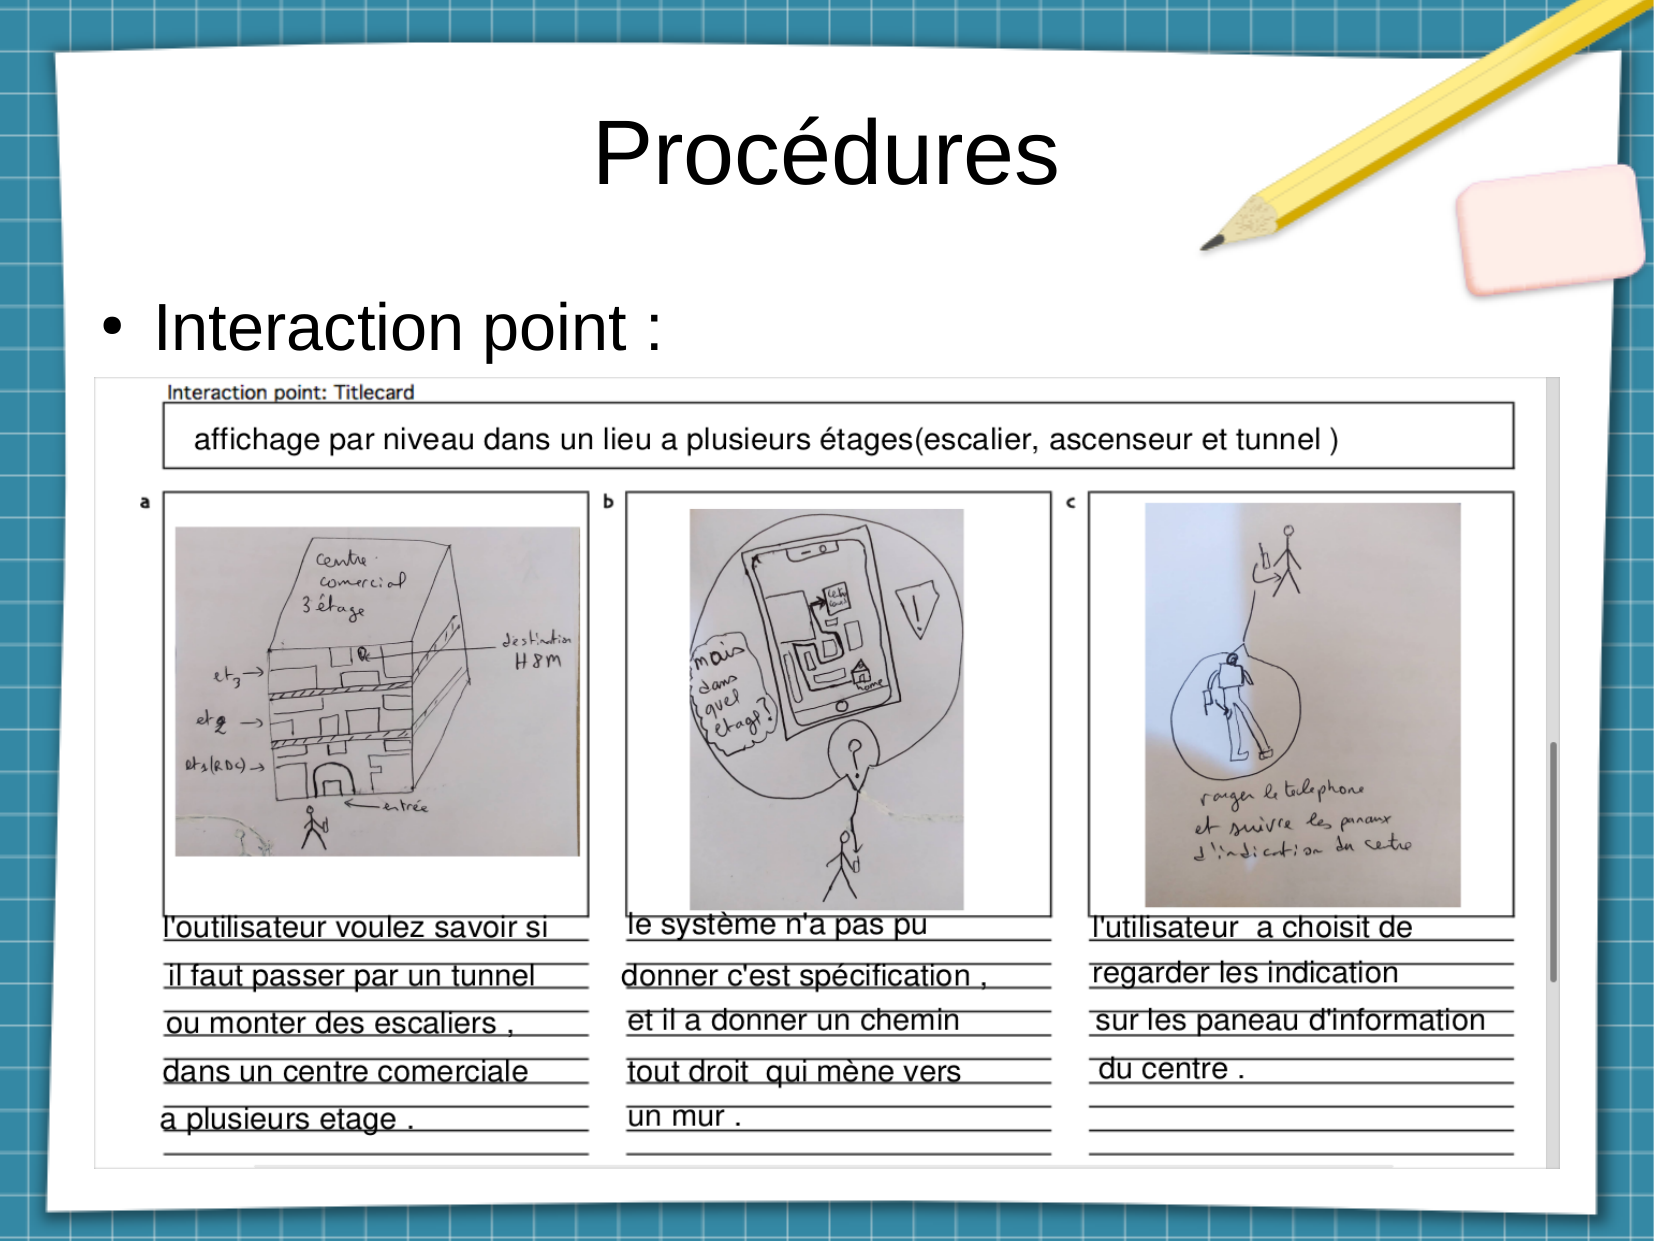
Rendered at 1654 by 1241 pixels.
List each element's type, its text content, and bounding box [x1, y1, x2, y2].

list Interaction point : [82, 290, 1571, 378]
title Procédures [82, 49, 1571, 257]
picture [0, 0, 1654, 1241]
